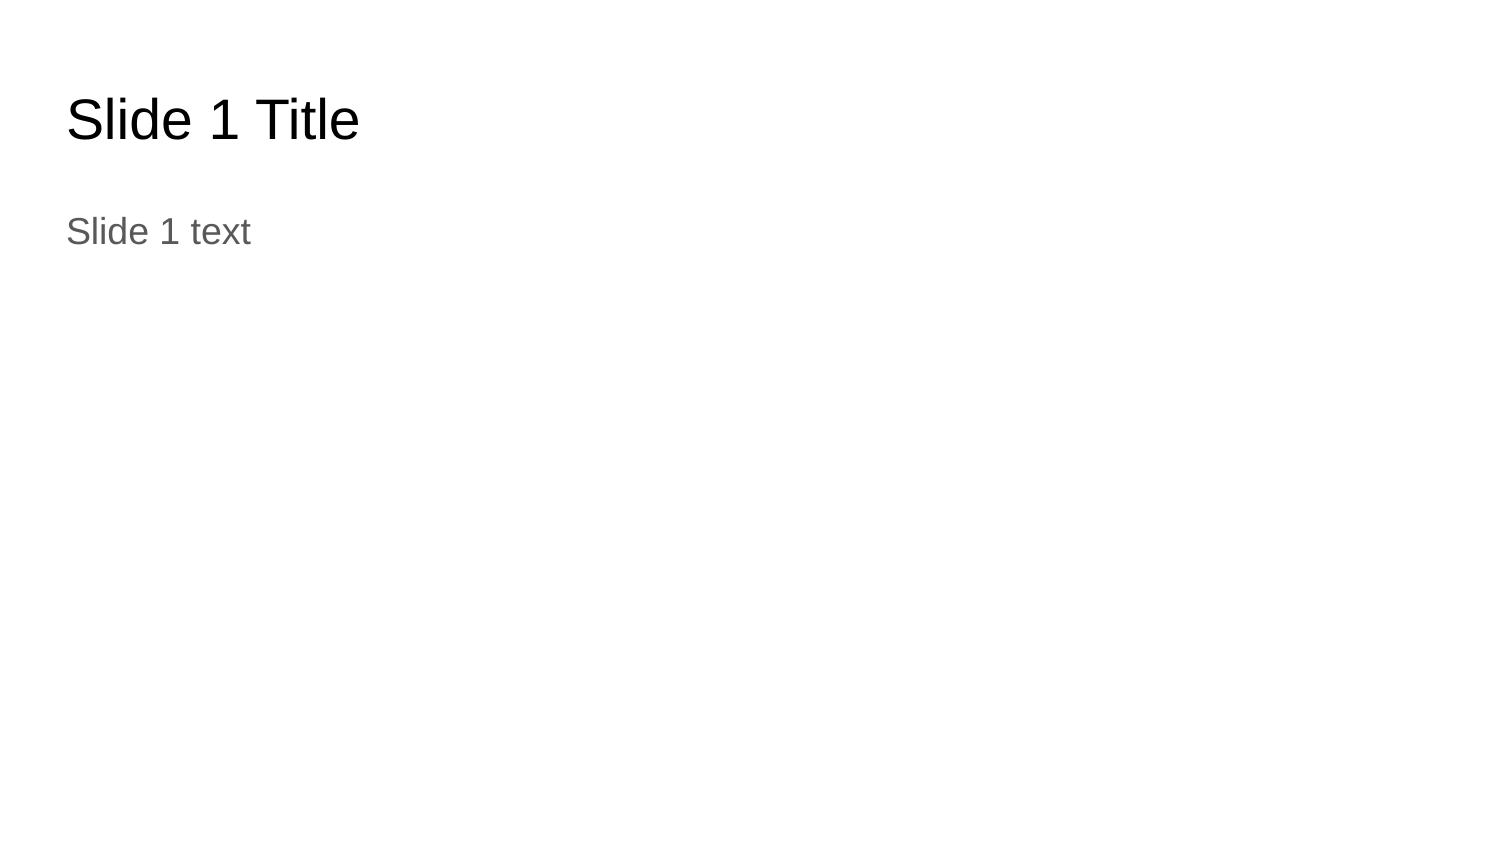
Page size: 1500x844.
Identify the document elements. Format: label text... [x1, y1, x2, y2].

title Slide 1 Title [51, 72, 1449, 167]
list Slide 1 text [51, 189, 1449, 750]
